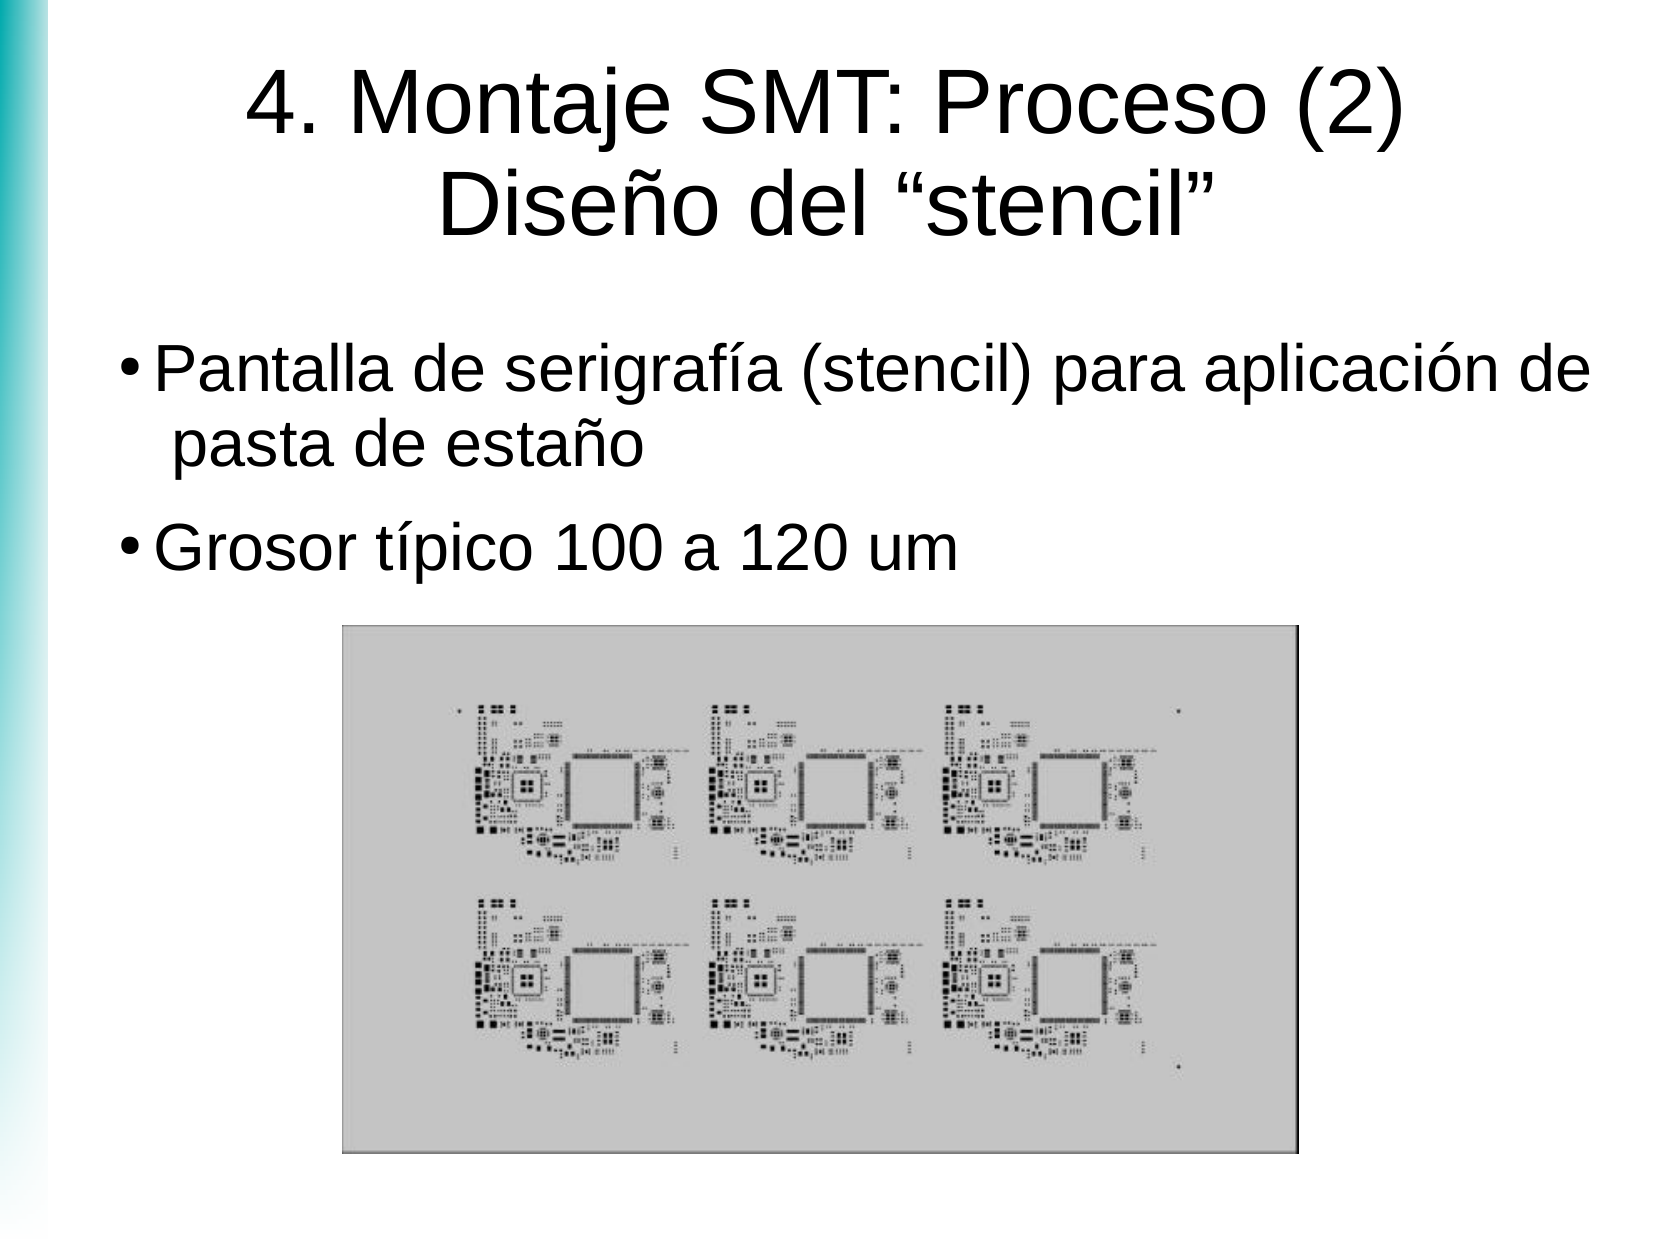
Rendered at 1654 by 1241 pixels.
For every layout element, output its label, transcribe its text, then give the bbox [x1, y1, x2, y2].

list Pantalla de serigrafía (stencil) para aplicación de pasta de estaño Grosor típico 100 a 120 um [118, 330, 1607, 1170]
title 4. Montaje SMT: Proceso (2) Diseño del “stencil” [82, 49, 1571, 257]
picture [342, 625, 1299, 1154]
